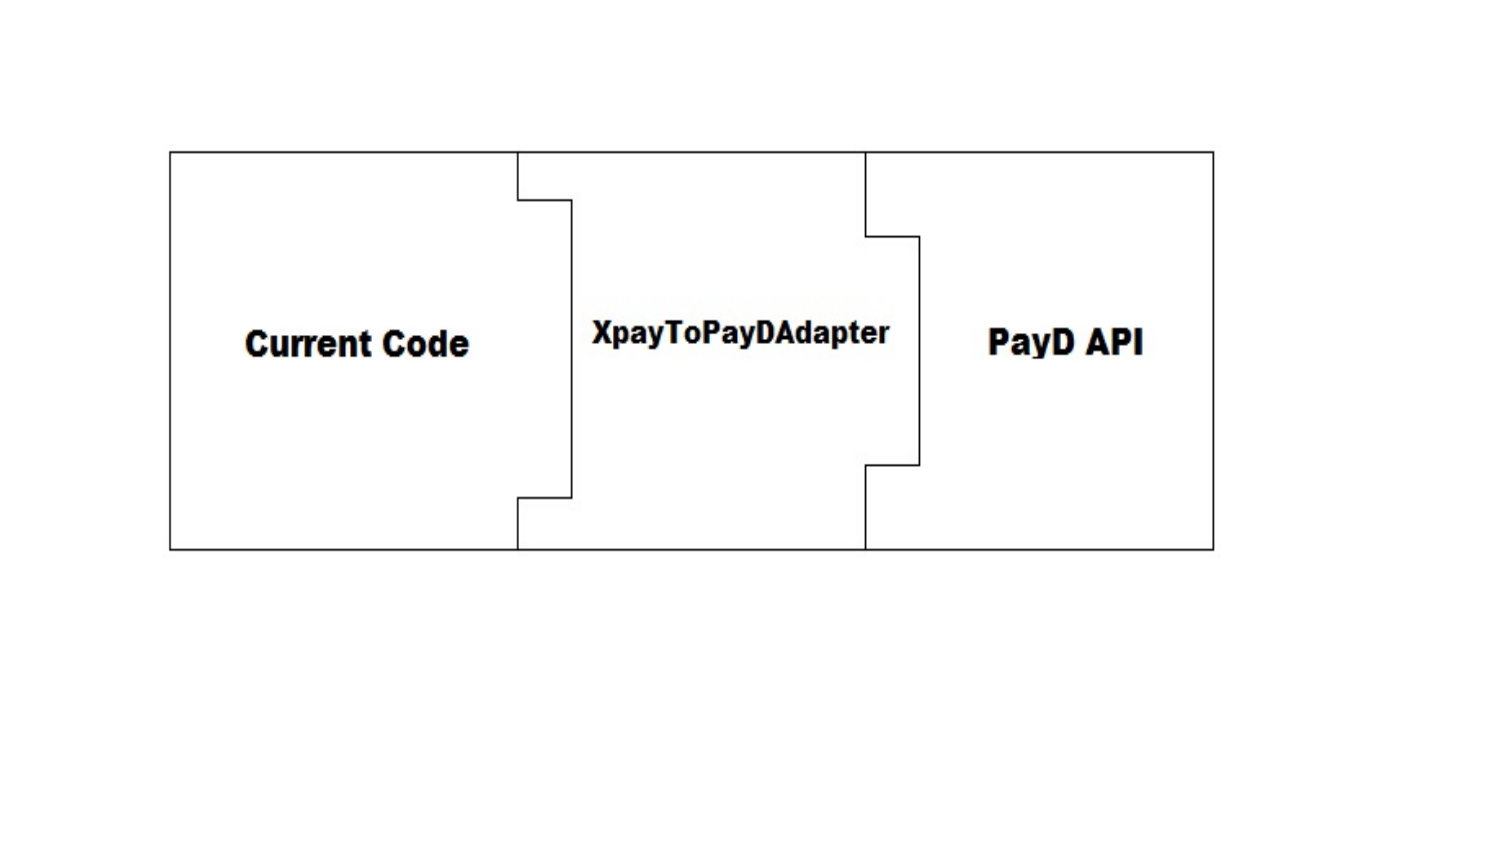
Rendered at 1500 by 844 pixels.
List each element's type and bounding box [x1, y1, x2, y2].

picture [163, 144, 1221, 557]
